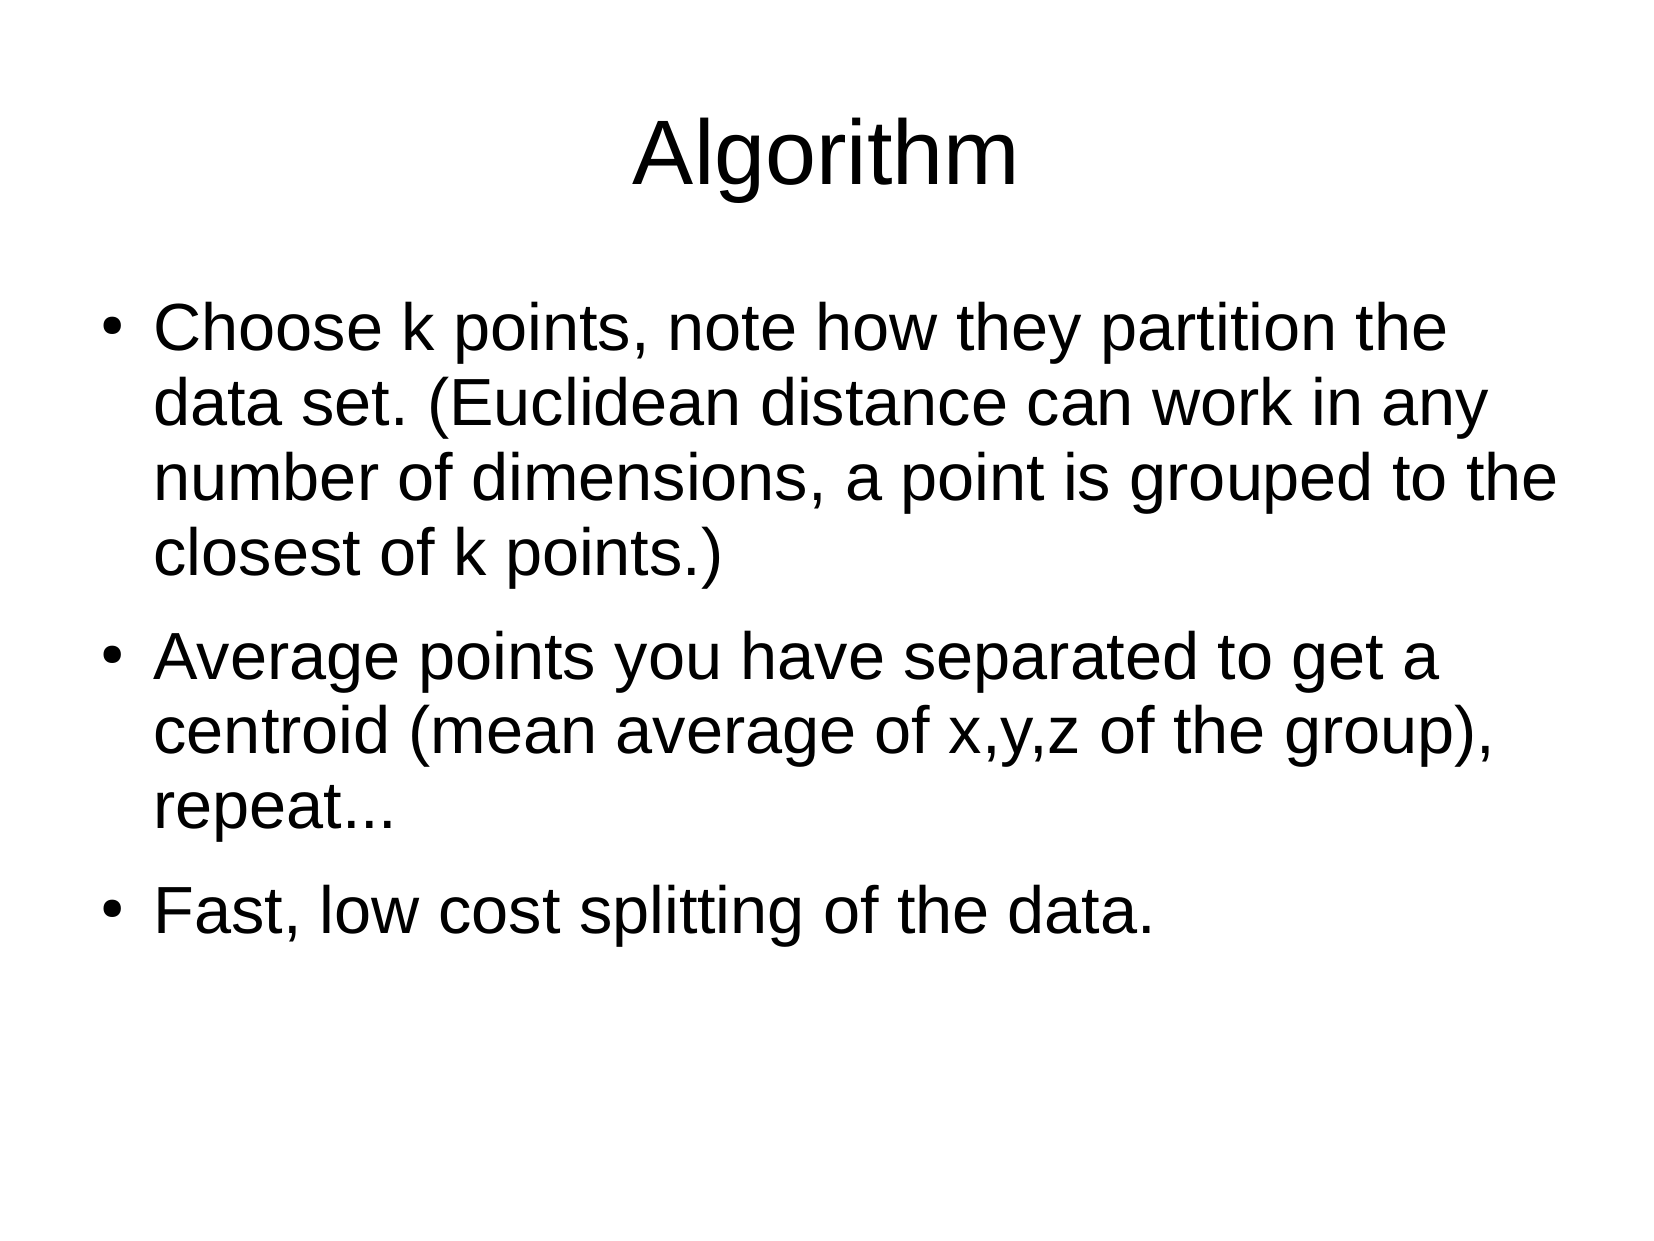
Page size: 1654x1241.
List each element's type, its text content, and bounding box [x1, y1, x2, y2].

title Algorithm [82, 49, 1571, 257]
list Choose k points, note how they partition the data set. (Euclidean distance can work in any number of dimensions, a point is grouped to the closest of k points.) Average points you have separated to get a centroid (mean average of x,y,z of the group), repeat... Fast, low cost splitting of the data. [82, 290, 1571, 1010]
